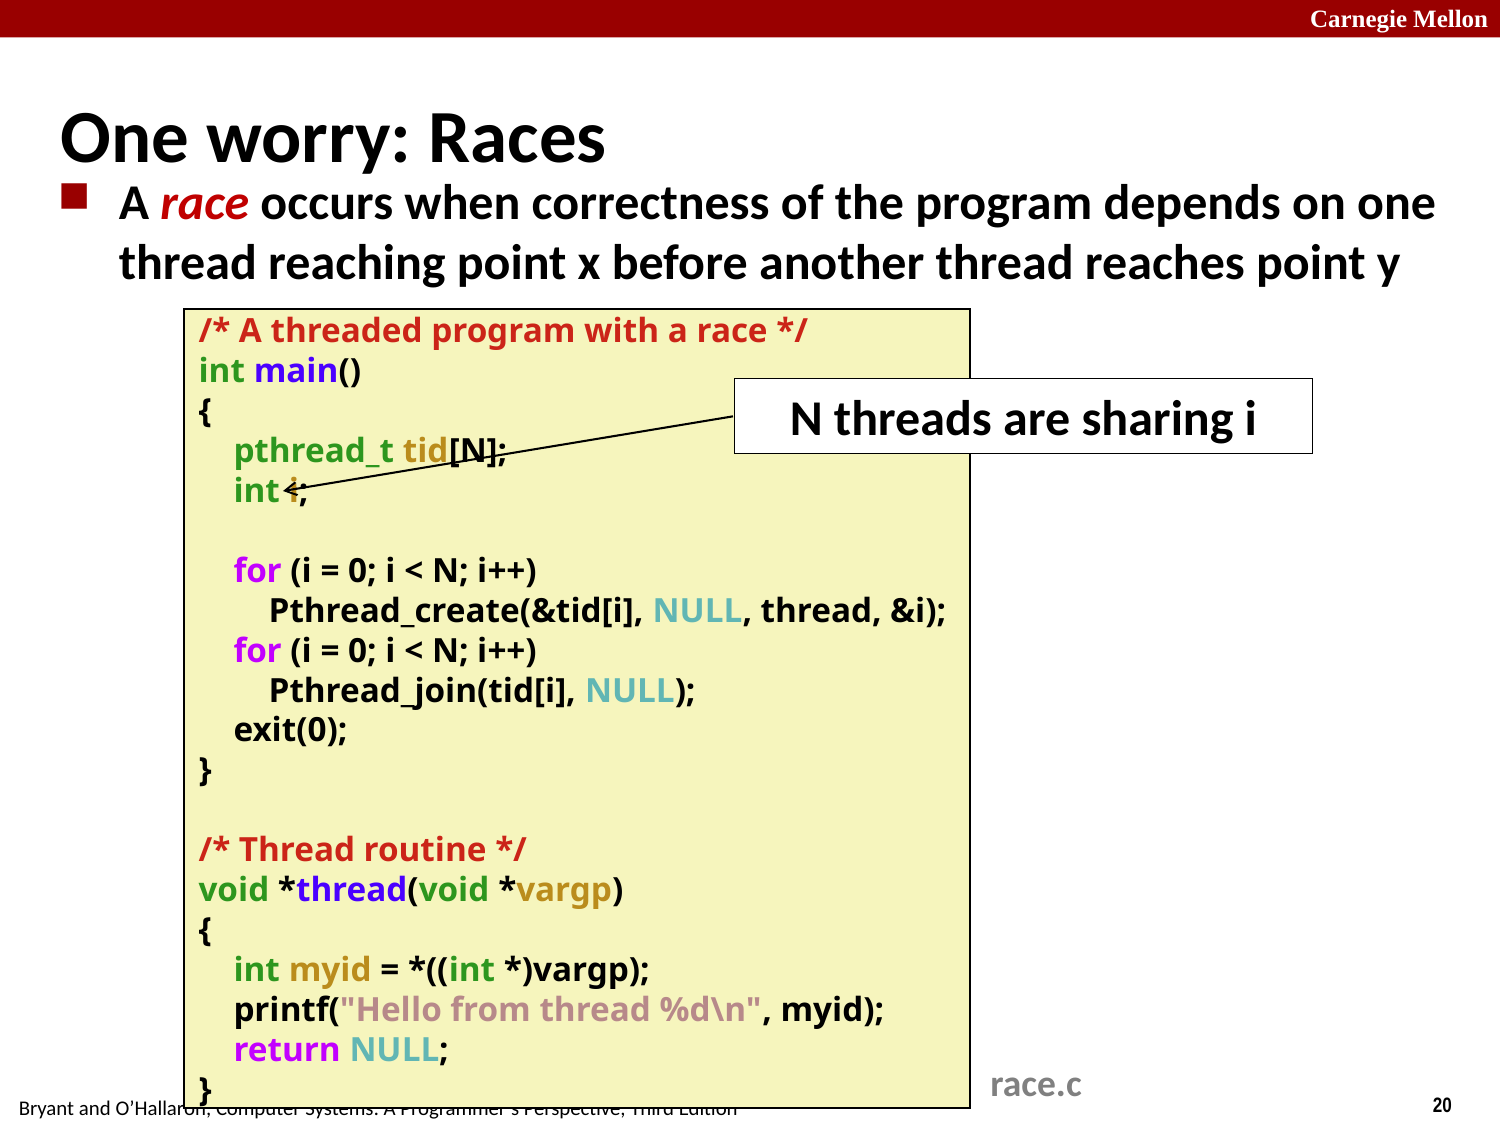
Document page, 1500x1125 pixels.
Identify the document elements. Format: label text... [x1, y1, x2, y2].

text_box N threads are sharing i [734, 378, 1313, 454]
list A race occurs when correctness of the program depends on one thread reaching point x before another thread reaches point y [47, 162, 1500, 1020]
text_box /* A threaded program with a race */ int main() { pthread_t tid[N]; int i; for (i = 0; i < N; i++) Pthread_create(&tid[i], NULL, thread, &i); for (i = 0; i < N; i++) Pthread_join(tid[i], NULL); exit(0); } /* Thread routine */ void *thread(void *vargp) { int myid = *((int *)vargp); printf("Hello from thread %d\n", myid); return NULL; } [183, 309, 971, 1108]
text_box race.c [975, 1051, 1097, 1112]
title One worry: Races [45, 70, 1291, 196]
